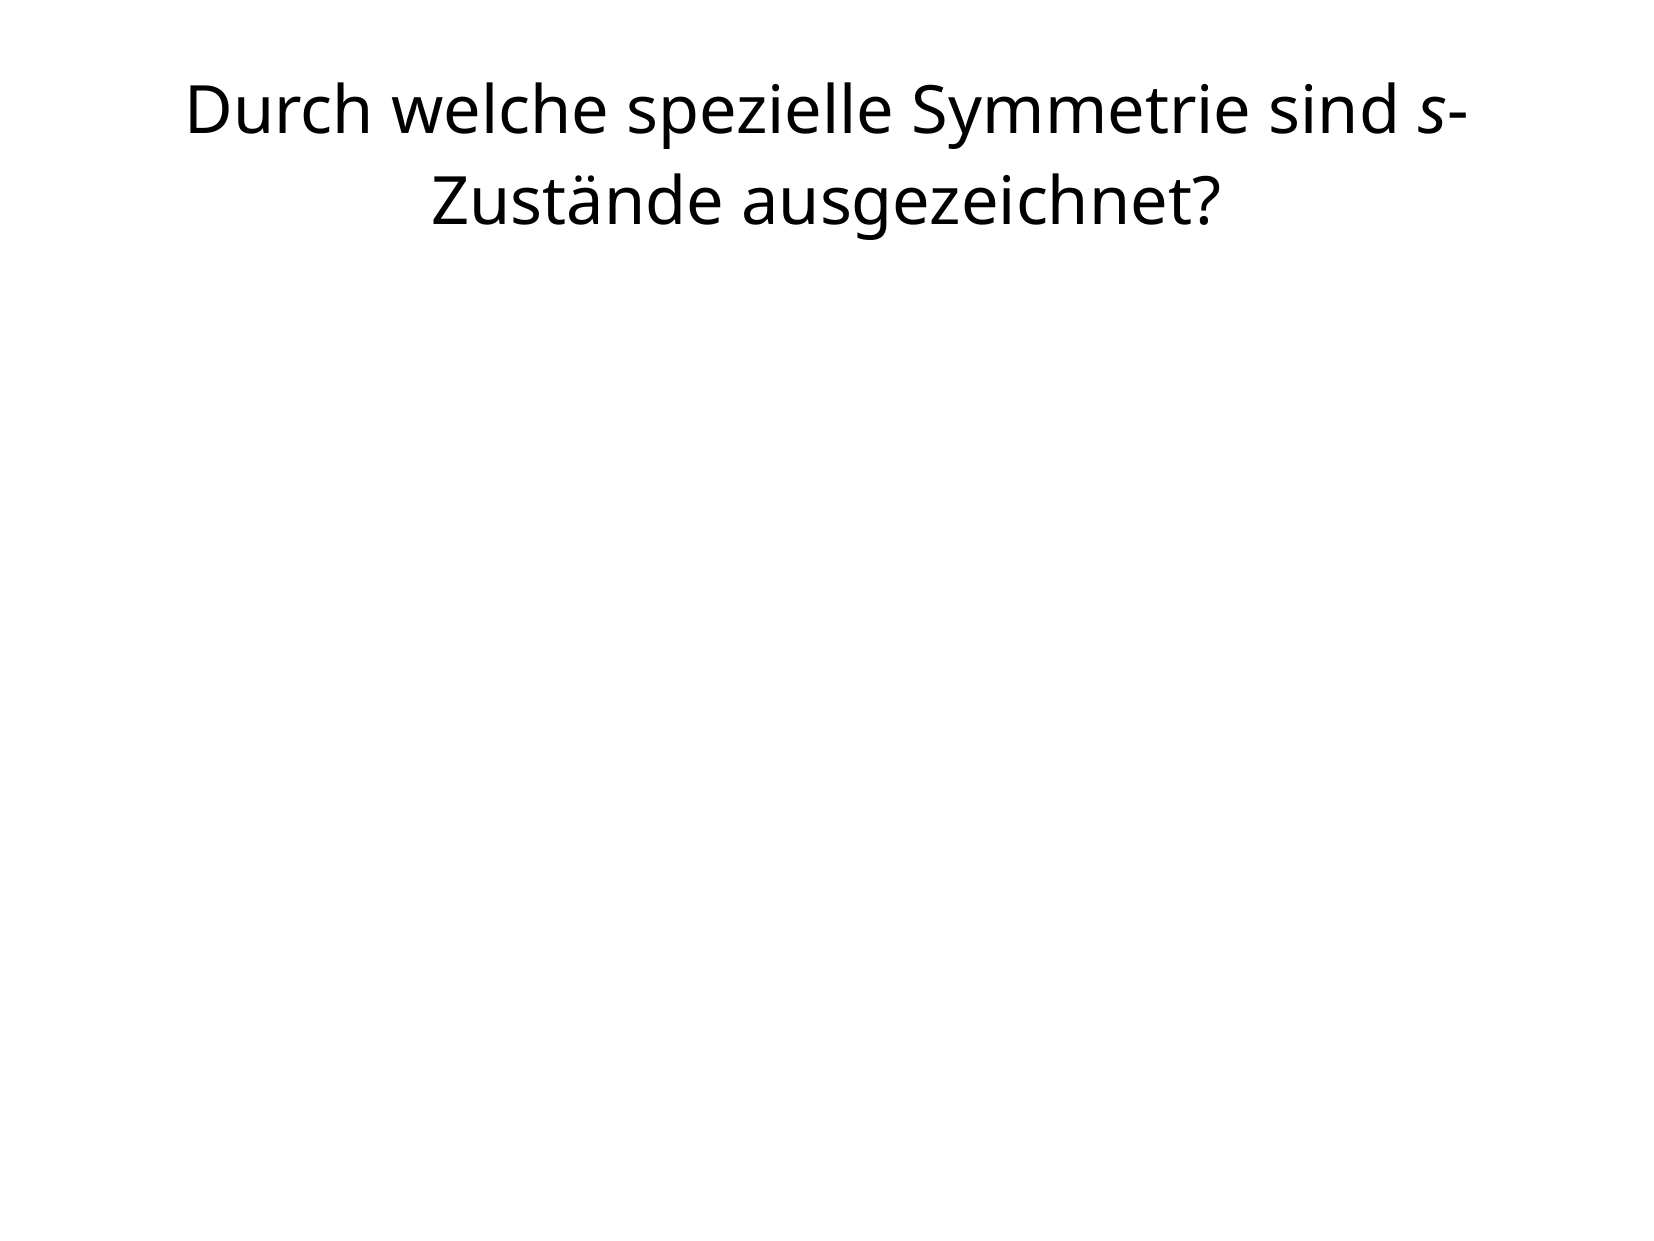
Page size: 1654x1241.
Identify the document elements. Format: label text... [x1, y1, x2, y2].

title Durch welche spezielle Symmetrie sind s-Zustände ausgezeichnet? [82, 49, 1571, 257]
